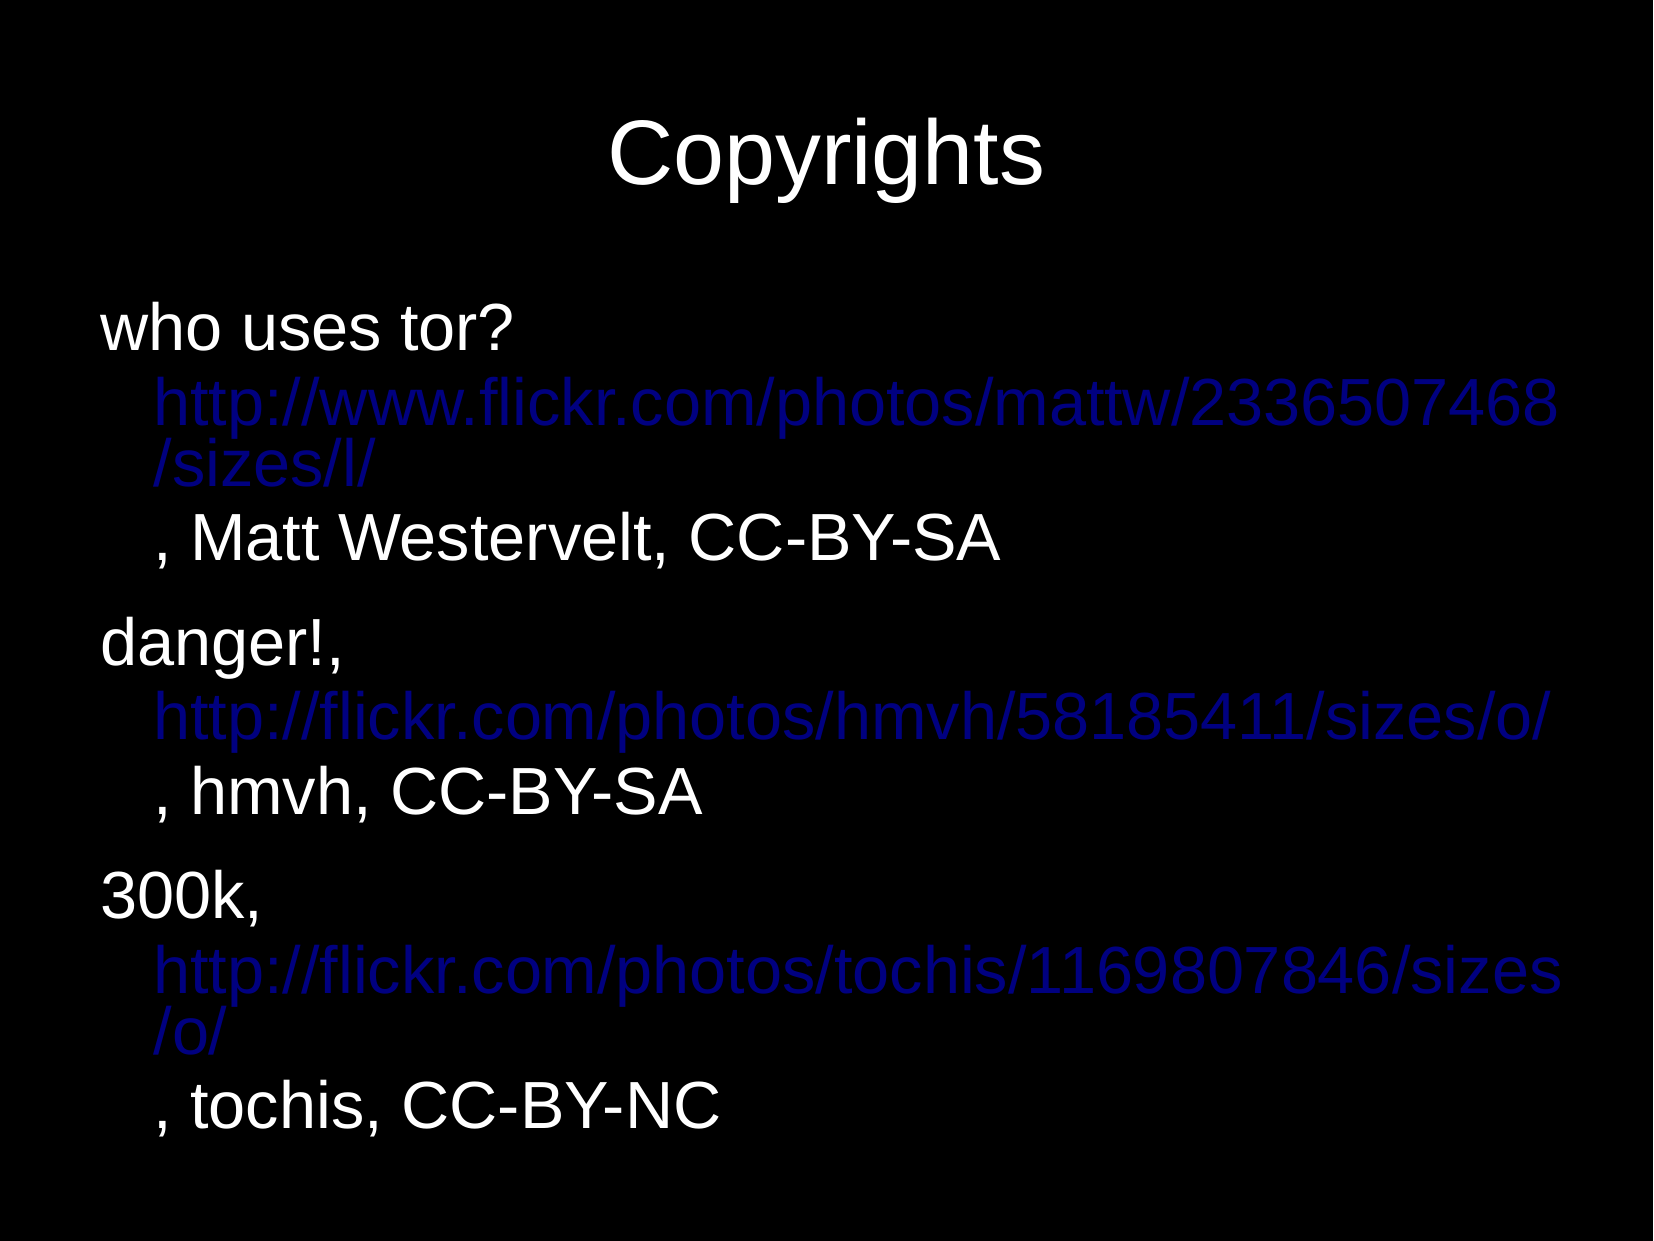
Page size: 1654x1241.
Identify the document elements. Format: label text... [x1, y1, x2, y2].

title Copyrights [82, 49, 1571, 257]
list who uses tor? http://www.flickr.com/photos/mattw/2336507468/sizes/l/, Matt Westervelt, CC-BY-SA danger!,http://flickr.com/photos/hmvh/58185411/sizes/o/, hmvh, CC-BY-SA 300k, http://flickr.com/photos/tochis/1169807846/sizes/o/, tochis, CC-BY-NC [82, 290, 1571, 1097]
